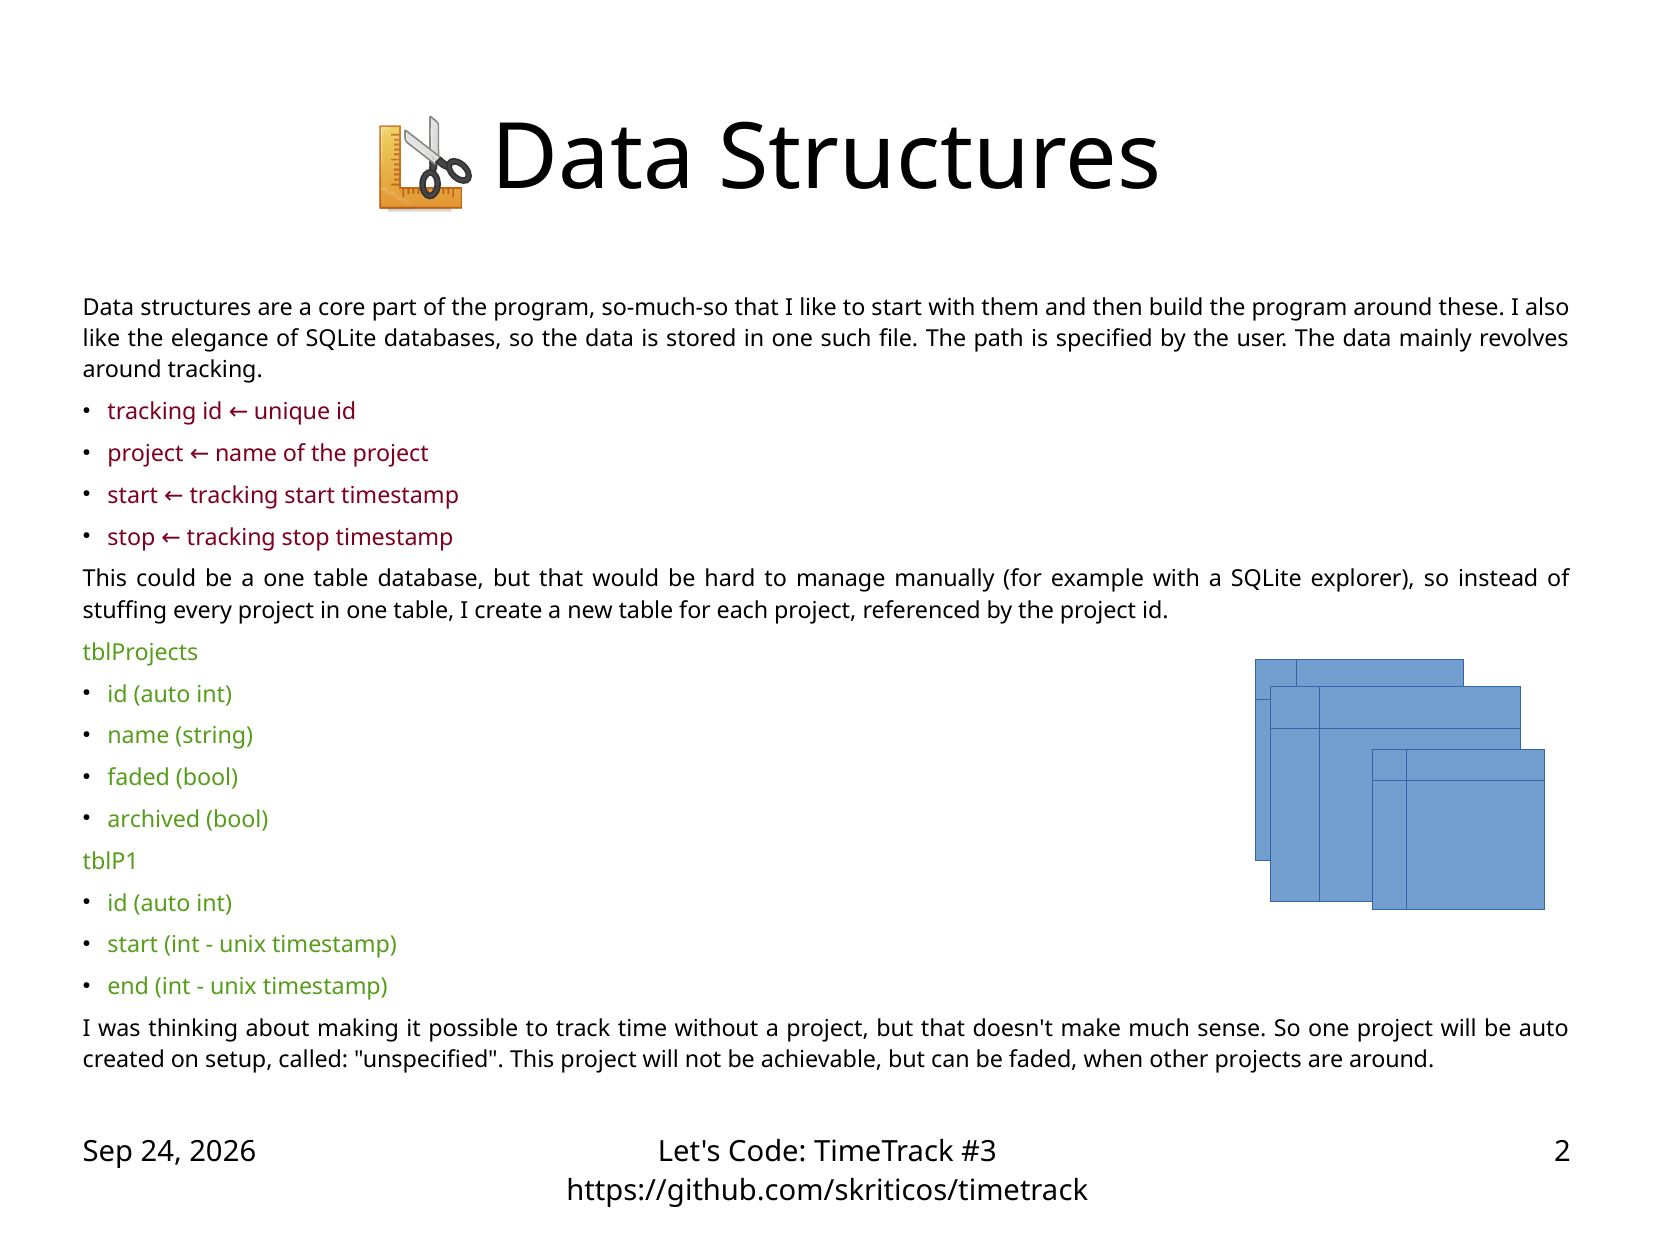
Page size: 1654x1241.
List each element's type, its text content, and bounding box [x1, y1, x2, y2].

list Data structures are a core part of the program, so-much-so that I like to start with them and then build the program around these. I also like the elegance of SQLite databases, so the data is stored in one such file. The path is specified by the user. The data mainly revolves around tracking. tracking id ← unique id project ← name of the project start ← tracking start timestamp stop ← tracking stop timestamp This could be a one table database, but that would be hard to manage manually (for example with a SQLite explorer), so instead of stuffing every project in one table, I create a new table for each project, referenced by the project id. tblProjects id (auto int) name (string) faded (bool) archived (bool) tblP1 id (auto int) start (int - unix timestamp) end (int - unix timestamp) I was thinking about making it possible to track time without a project, but that doesn't make much sense. So one project will be auto created on setup, called: "unspecified". This project will not be achievable, but can be faded, when other projects are around. [82, 290, 1571, 1098]
picture [369, 109, 479, 218]
title Data Structures [82, 49, 1571, 257]
text_box [1255, 659, 1545, 910]
